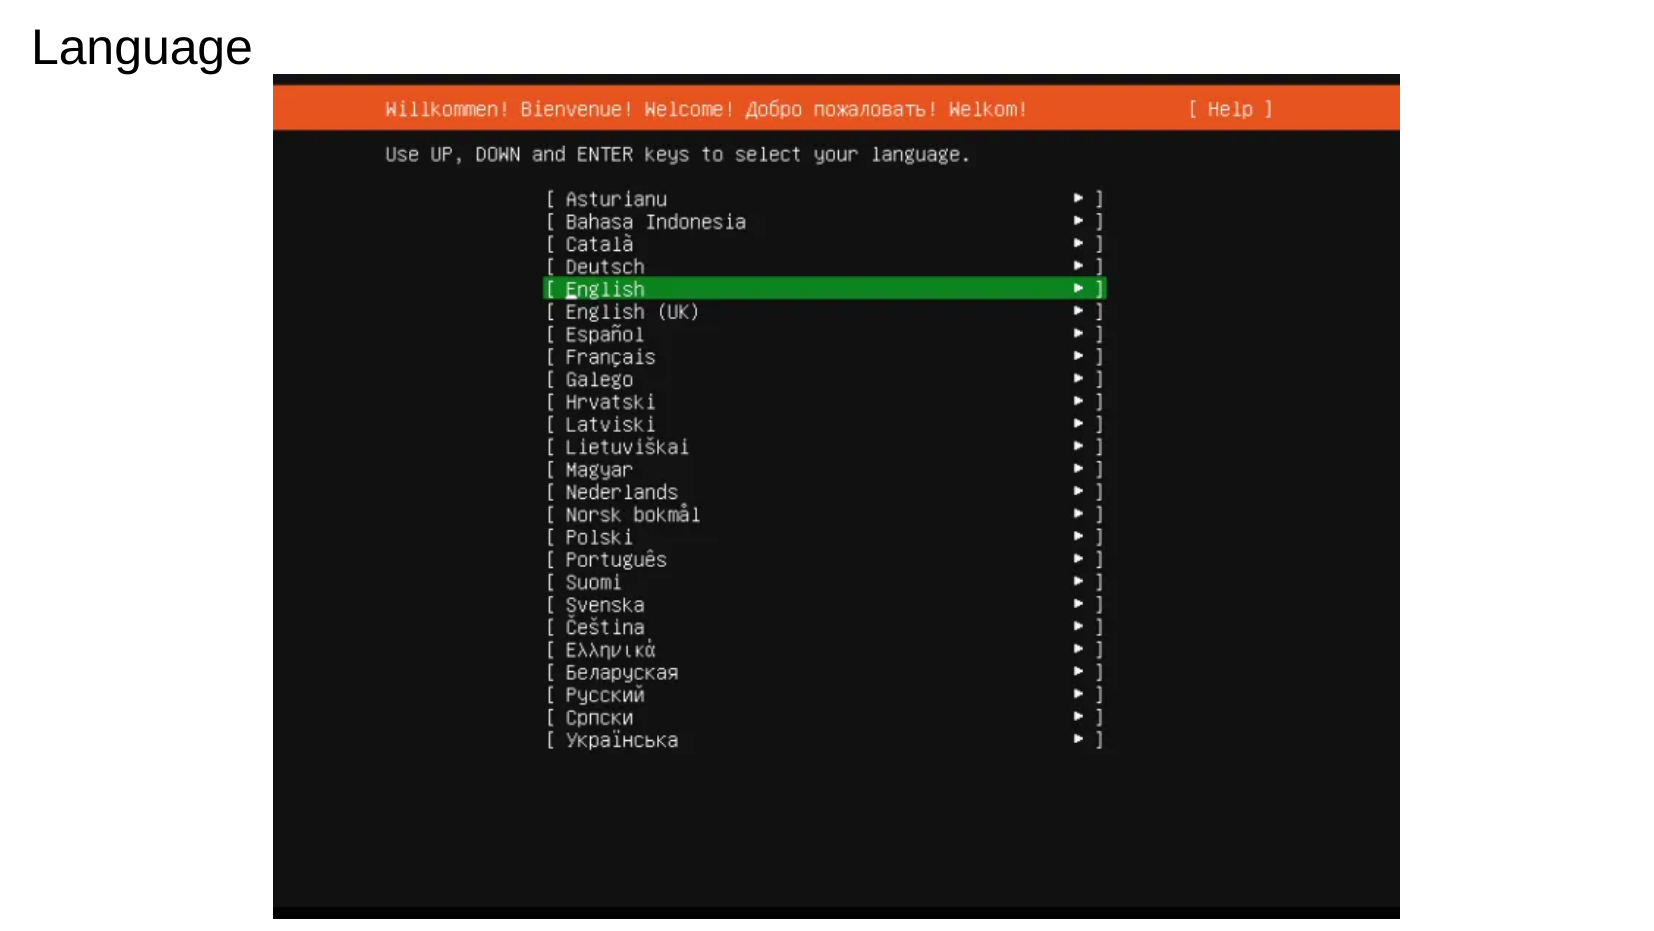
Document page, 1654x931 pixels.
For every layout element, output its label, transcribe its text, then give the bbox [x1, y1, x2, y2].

picture [273, 74, 1400, 919]
subtitle Language [31, 18, 1520, 349]
